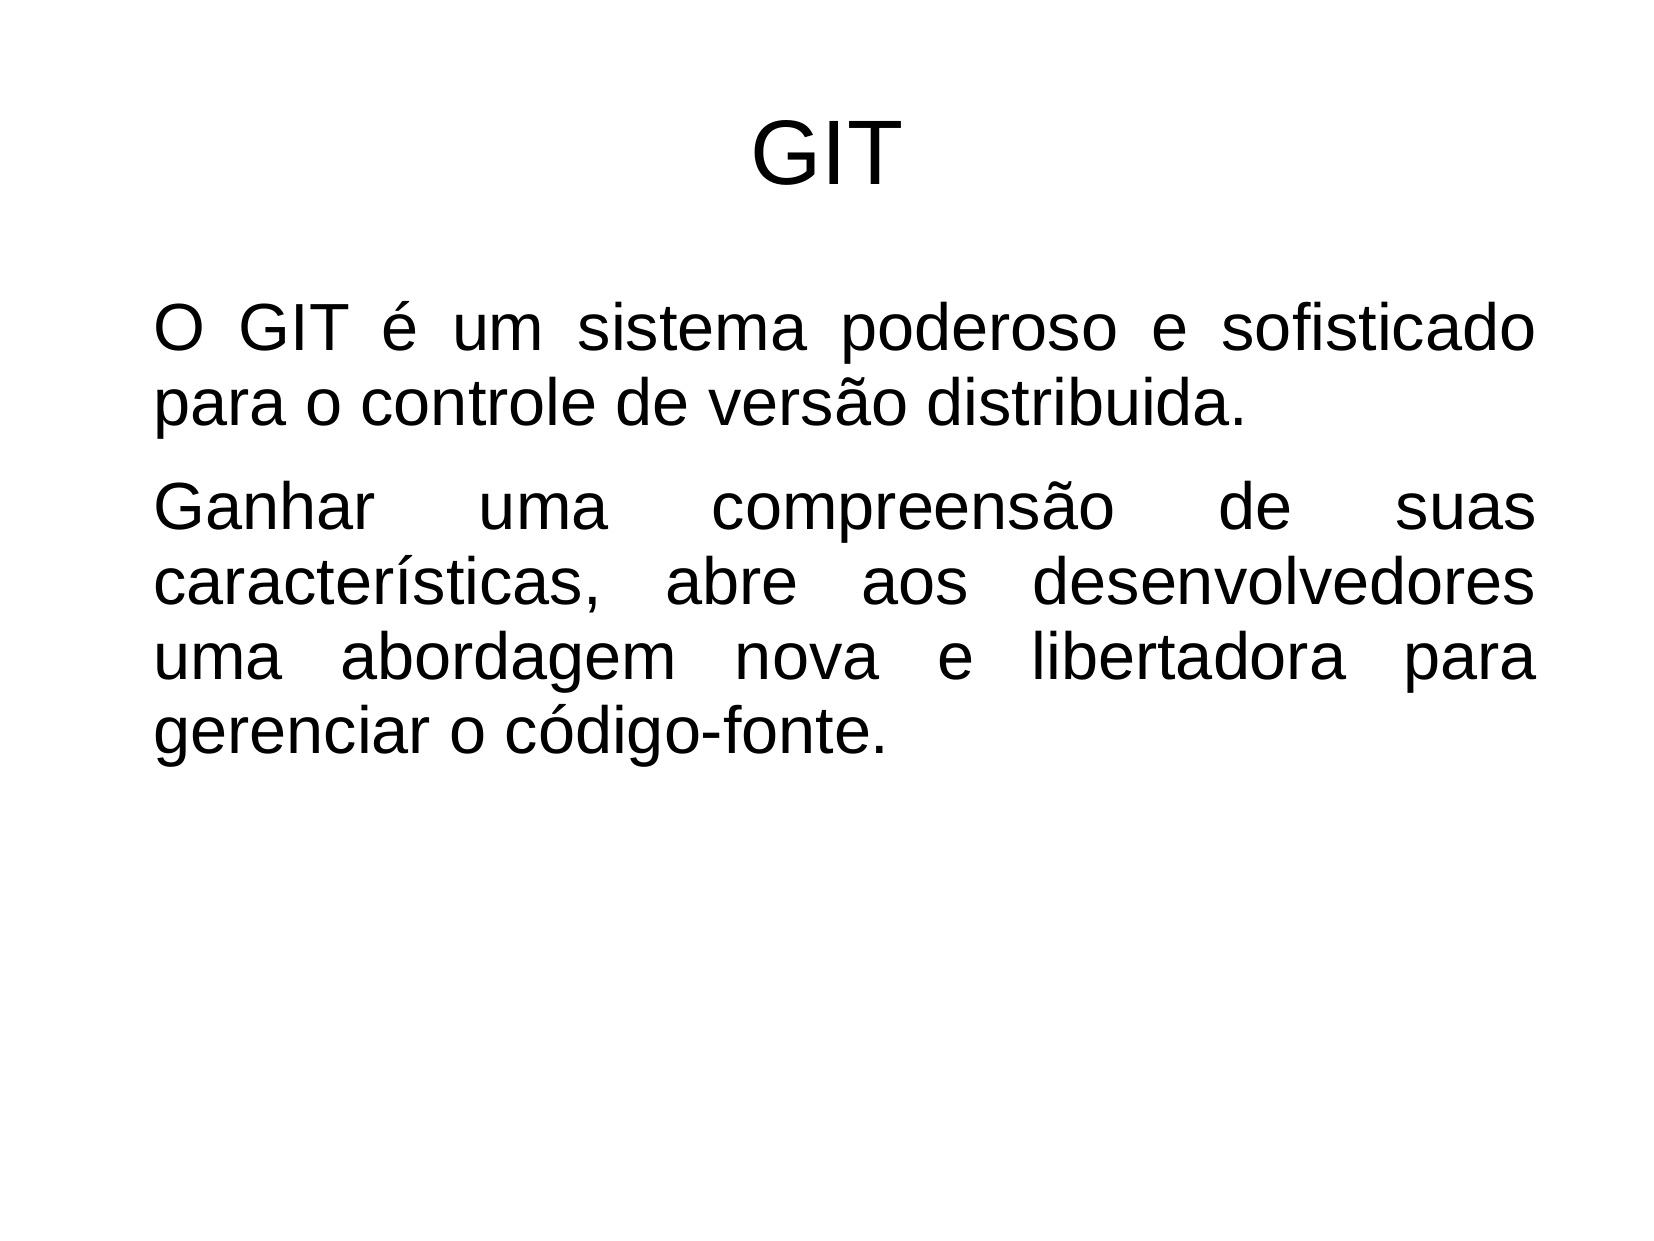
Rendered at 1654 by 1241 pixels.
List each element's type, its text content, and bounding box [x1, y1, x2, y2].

title GIT [82, 49, 1571, 257]
list O GIT é um sistema poderoso e sofisticado para o controle de versão distribuida. Ganhar uma compreensão de suas características, abre aos desenvolvedores uma abordagem nova e libertadora para gerenciar o código-fonte. [82, 290, 1538, 1010]
